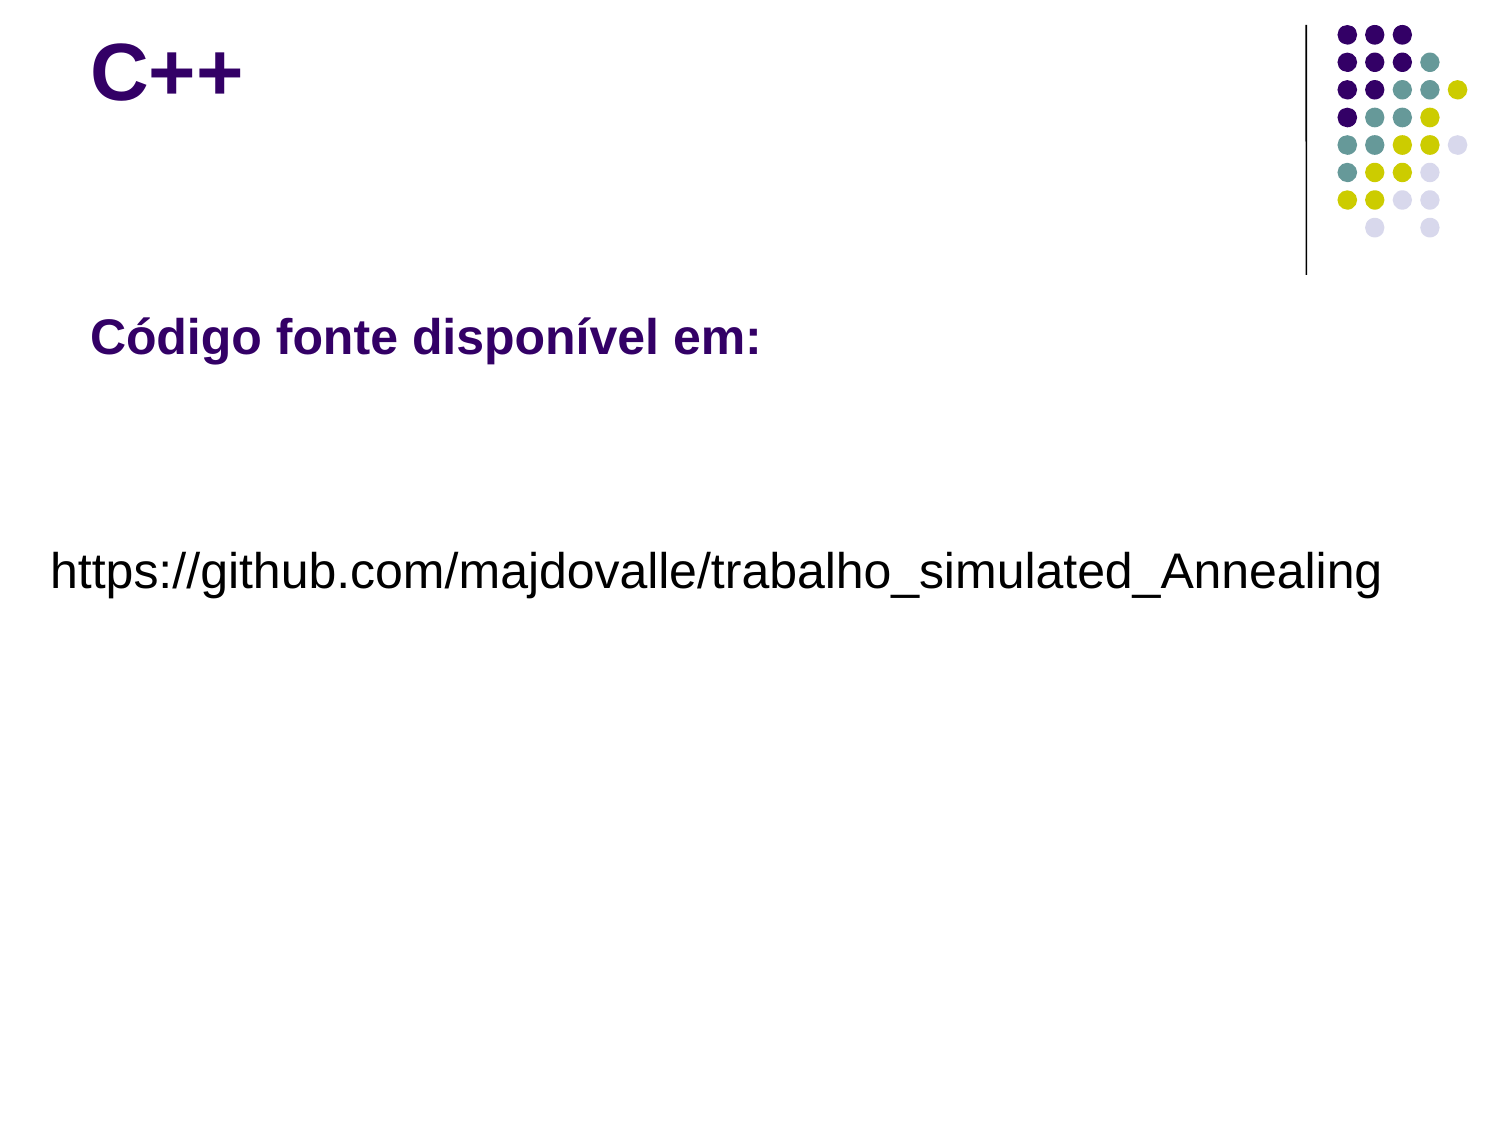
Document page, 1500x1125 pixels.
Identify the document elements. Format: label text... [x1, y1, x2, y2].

title C++ [75, 29, 296, 125]
title Código fonte disponível em: [75, 295, 1288, 373]
text_box https://github.com/majdovalle/trabalho_simulated_Annealing [35, 536, 1441, 615]
